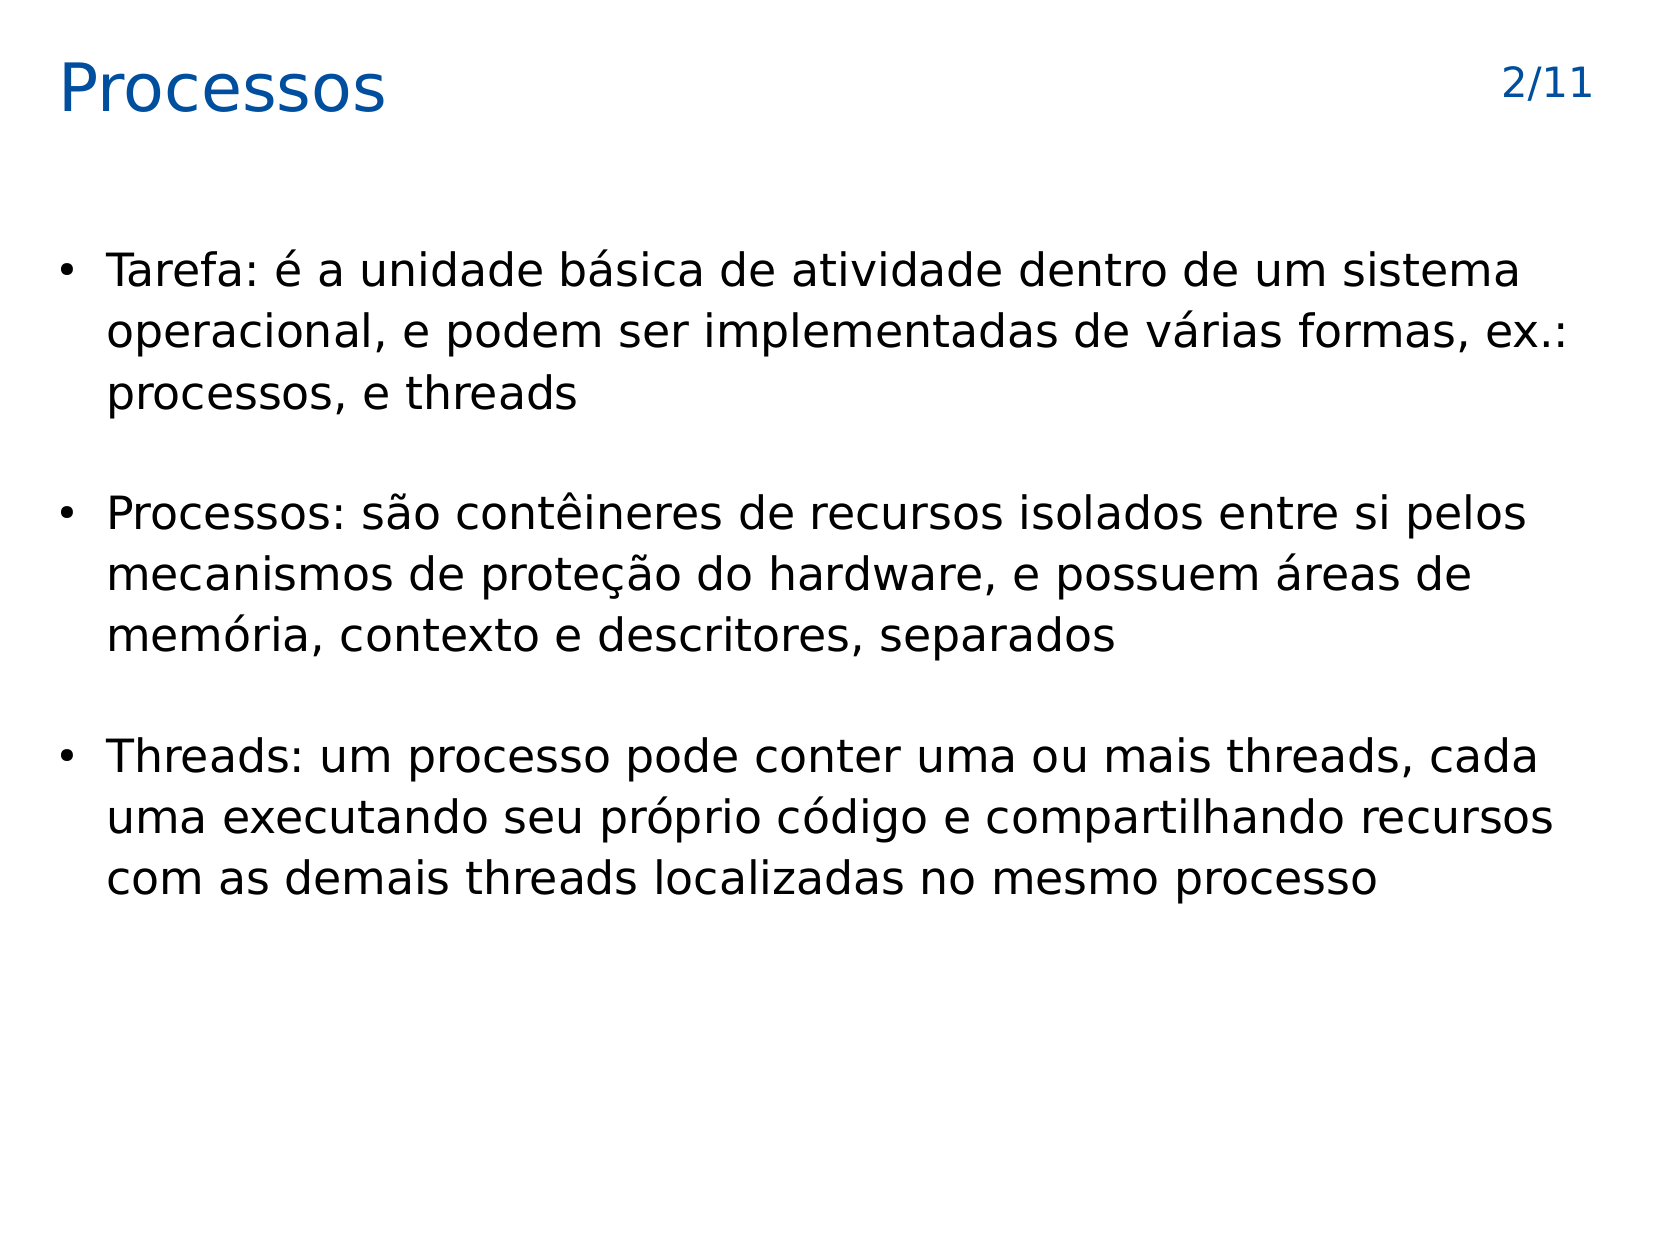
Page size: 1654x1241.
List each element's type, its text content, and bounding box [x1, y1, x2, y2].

list Tarefa: é a unidade básica de atividade dentro de um sistema operacional, e podem ser implementadas de várias formas, ex.: processos, e threads Processos: são contêineres de recursos isolados entre si pelos mecanismos de proteção do hardware, e possuem áreas de memória, contexto e descritores, separados Threads: um processo pode conter uma ou mais threads, cada uma executando seu próprio código e compartilhando recursos com as demais threads localizadas no mesmo processo [59, 236, 1595, 1211]
title Processos [59, 29, 1625, 148]
